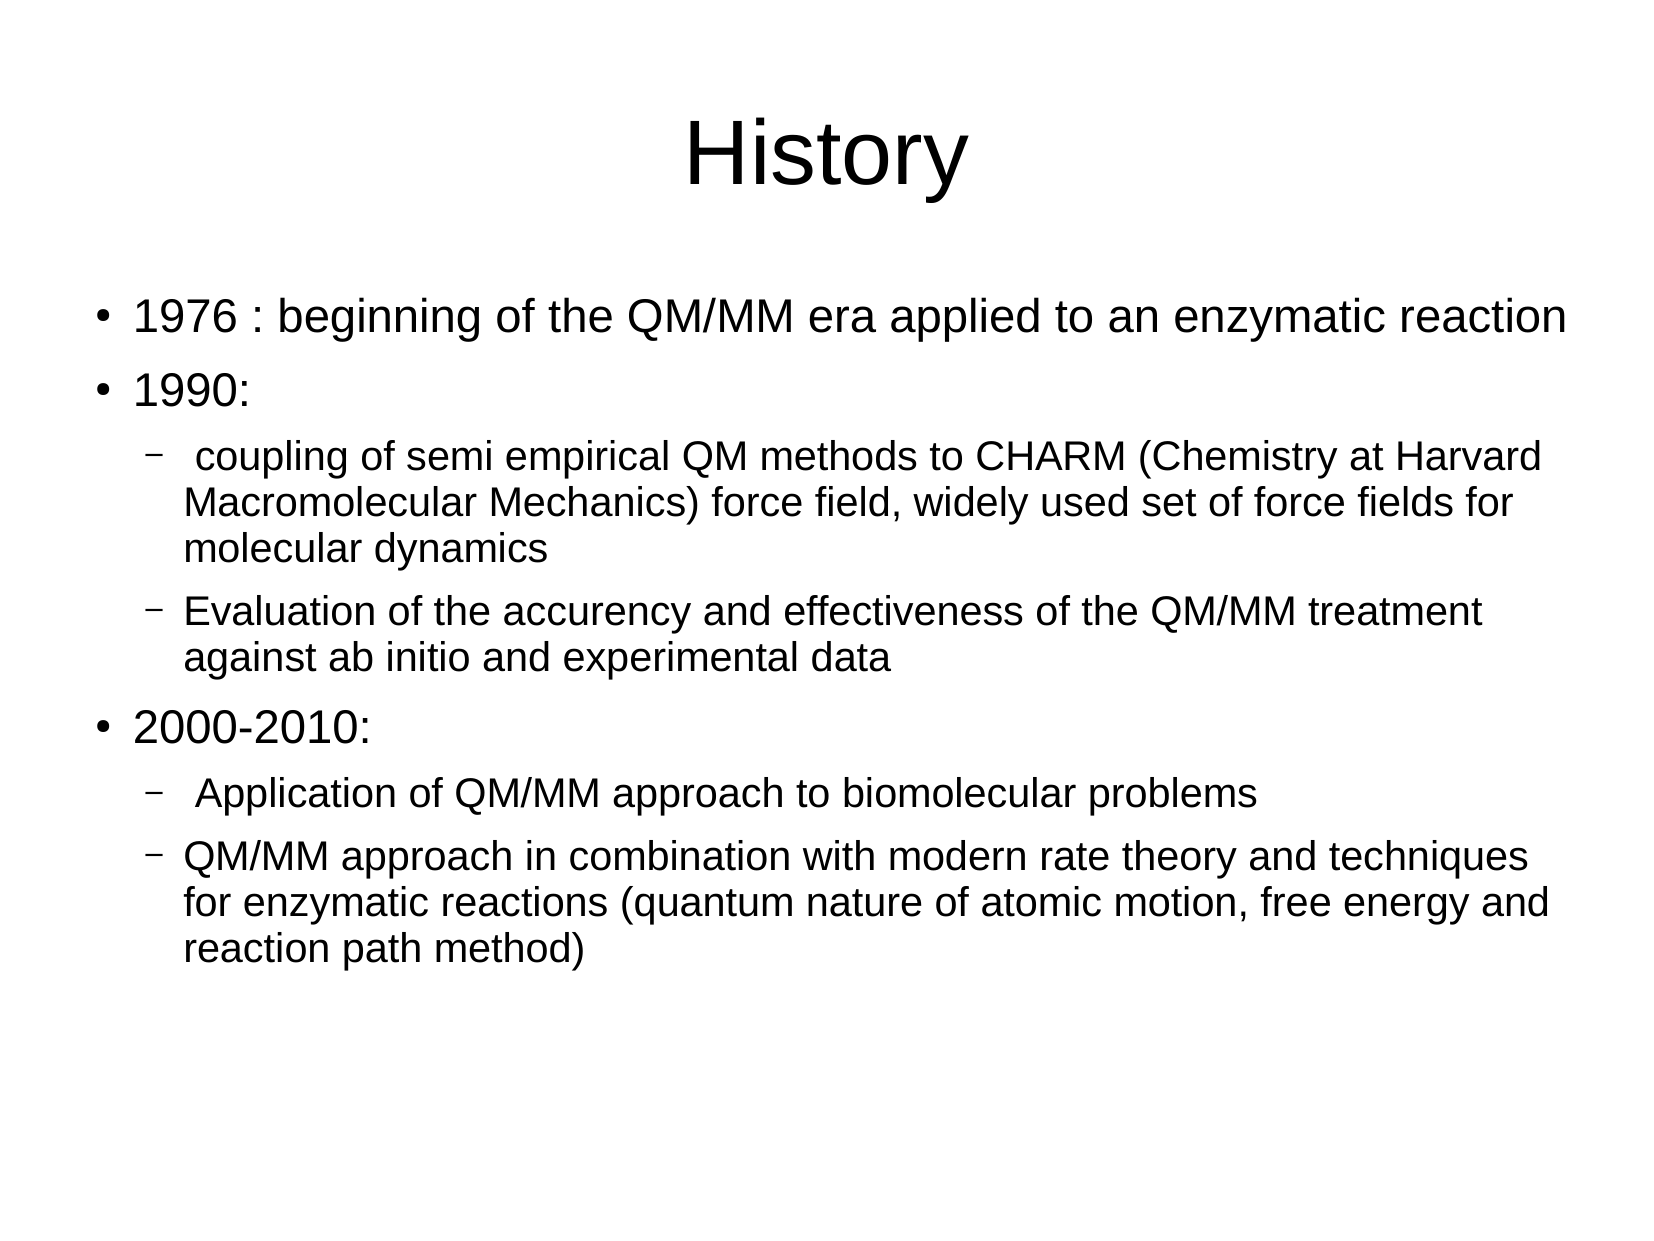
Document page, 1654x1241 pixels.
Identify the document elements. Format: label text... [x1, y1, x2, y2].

list 1976 : beginning of the QM/MM era applied to an enzymatic reaction 1990: coupling of semi empirical QM methods to CHARM (Chemistry at Harvard Macromolecular Mechanics) force field, widely used set of force fields for molecular dynamics Evaluation of the accurency and effectiveness of the QM/MM treatment against ab initio and experimental data 2000-2010: Application of QM/MM approach to biomolecular problems QM/MM approach in combination with modern rate theory and techniques for enzymatic reactions (quantum nature of atomic motion, free energy and reaction path method) [82, 290, 1571, 1010]
title History [82, 49, 1571, 257]
